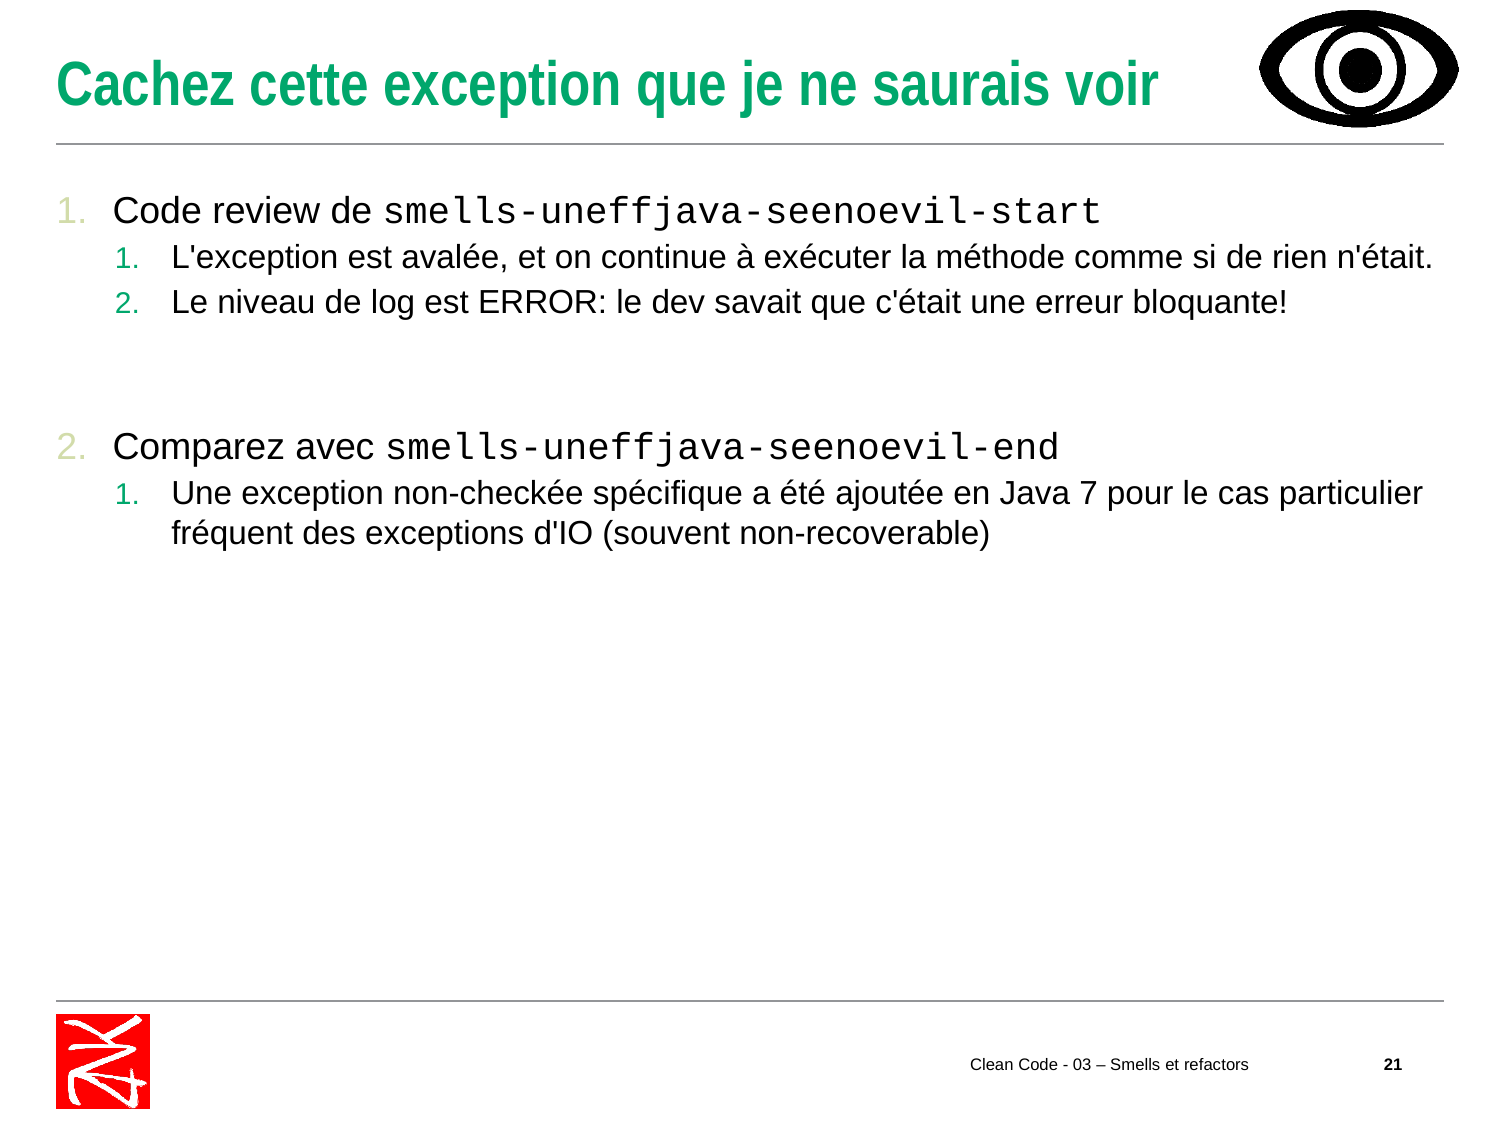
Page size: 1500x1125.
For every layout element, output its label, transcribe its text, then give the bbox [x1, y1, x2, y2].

footer Clean Code - 03 – Smells et refactors [919, 1049, 1250, 1079]
title Cachez cette exception que je ne saurais voir [56, 18, 1247, 142]
list Code review de smells-uneffjava-seenoevil-start L'exception est avalée, et on continue à exécuter la méthode comme si de rien n'était. Le niveau de log est ERROR: le dev savait que c'était une erreur bloquante! Comparez avec smells-uneffjava-seenoevil-end Une exception non-checkée spécifique a été ajoutée en Java 7 pour le cas particulier fréquent des exceptions d'IO (souvent non-recoverable) [56, 186, 1444, 972]
picture [1247, 0, 1473, 193]
picture [55, 1014, 151, 1109]
slide_number <number> [1372, 1049, 1403, 1079]
